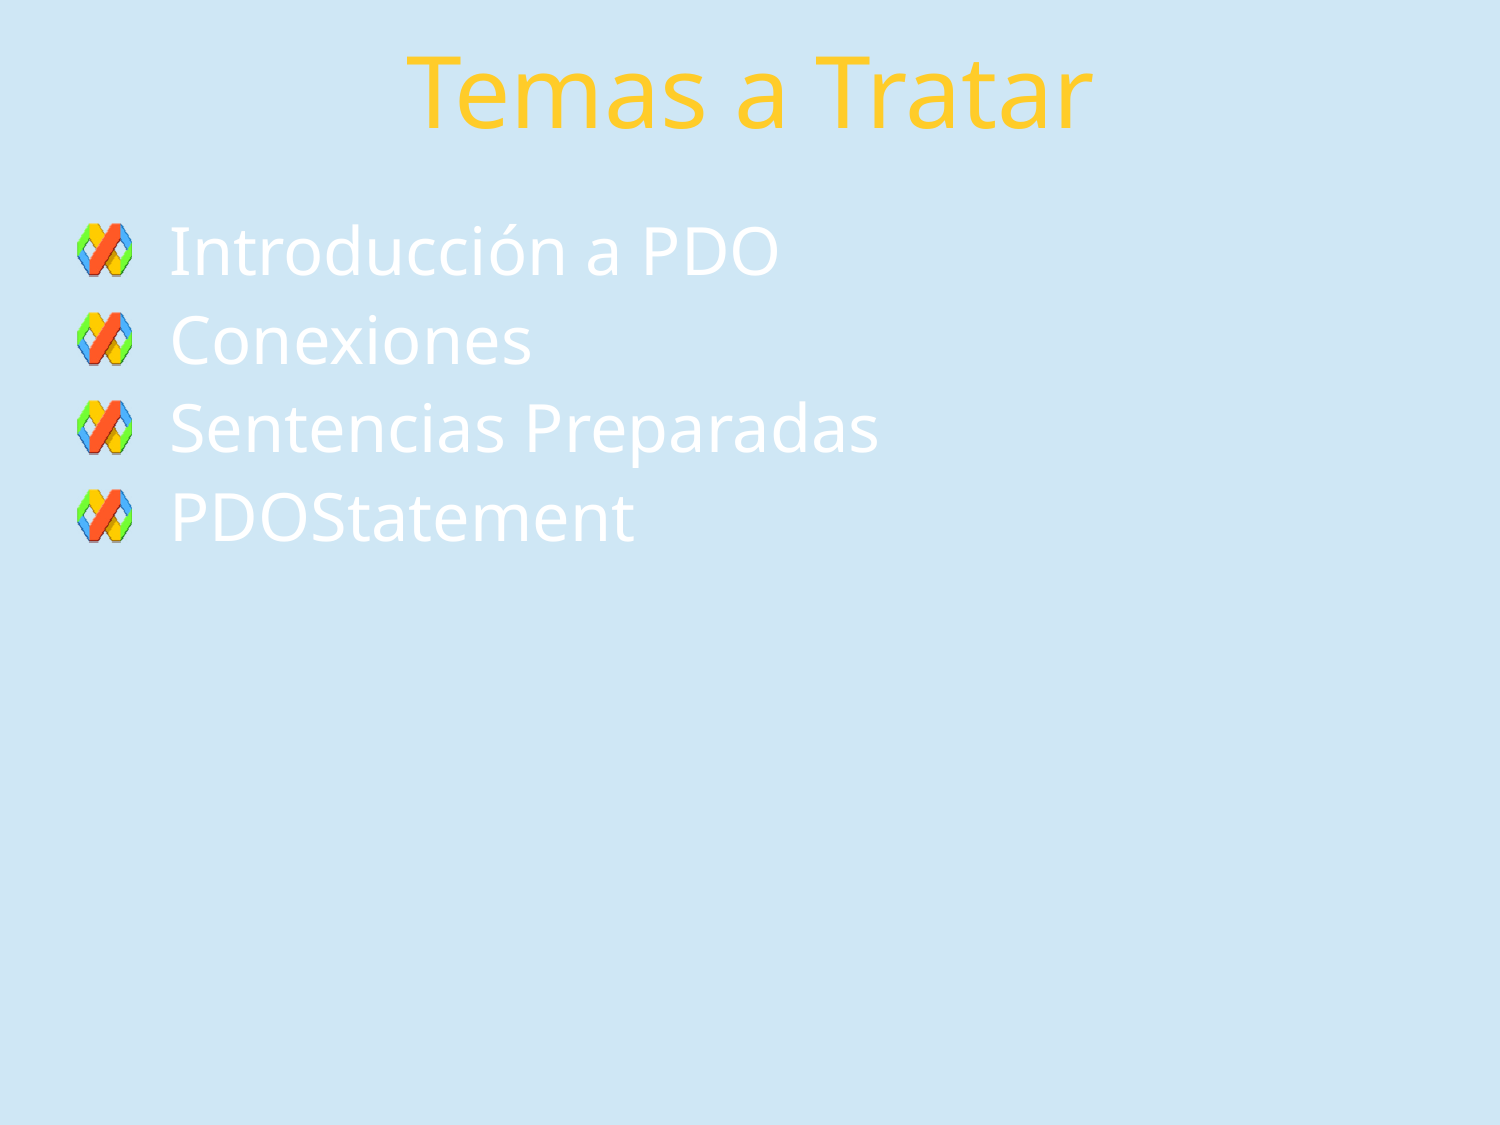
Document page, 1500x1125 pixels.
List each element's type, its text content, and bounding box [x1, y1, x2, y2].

title Temas a Tratar [62, 35, 1440, 159]
list Introducción a PDO Conexiones Sentencias Preparadas PDOStatement [63, 210, 1443, 578]
